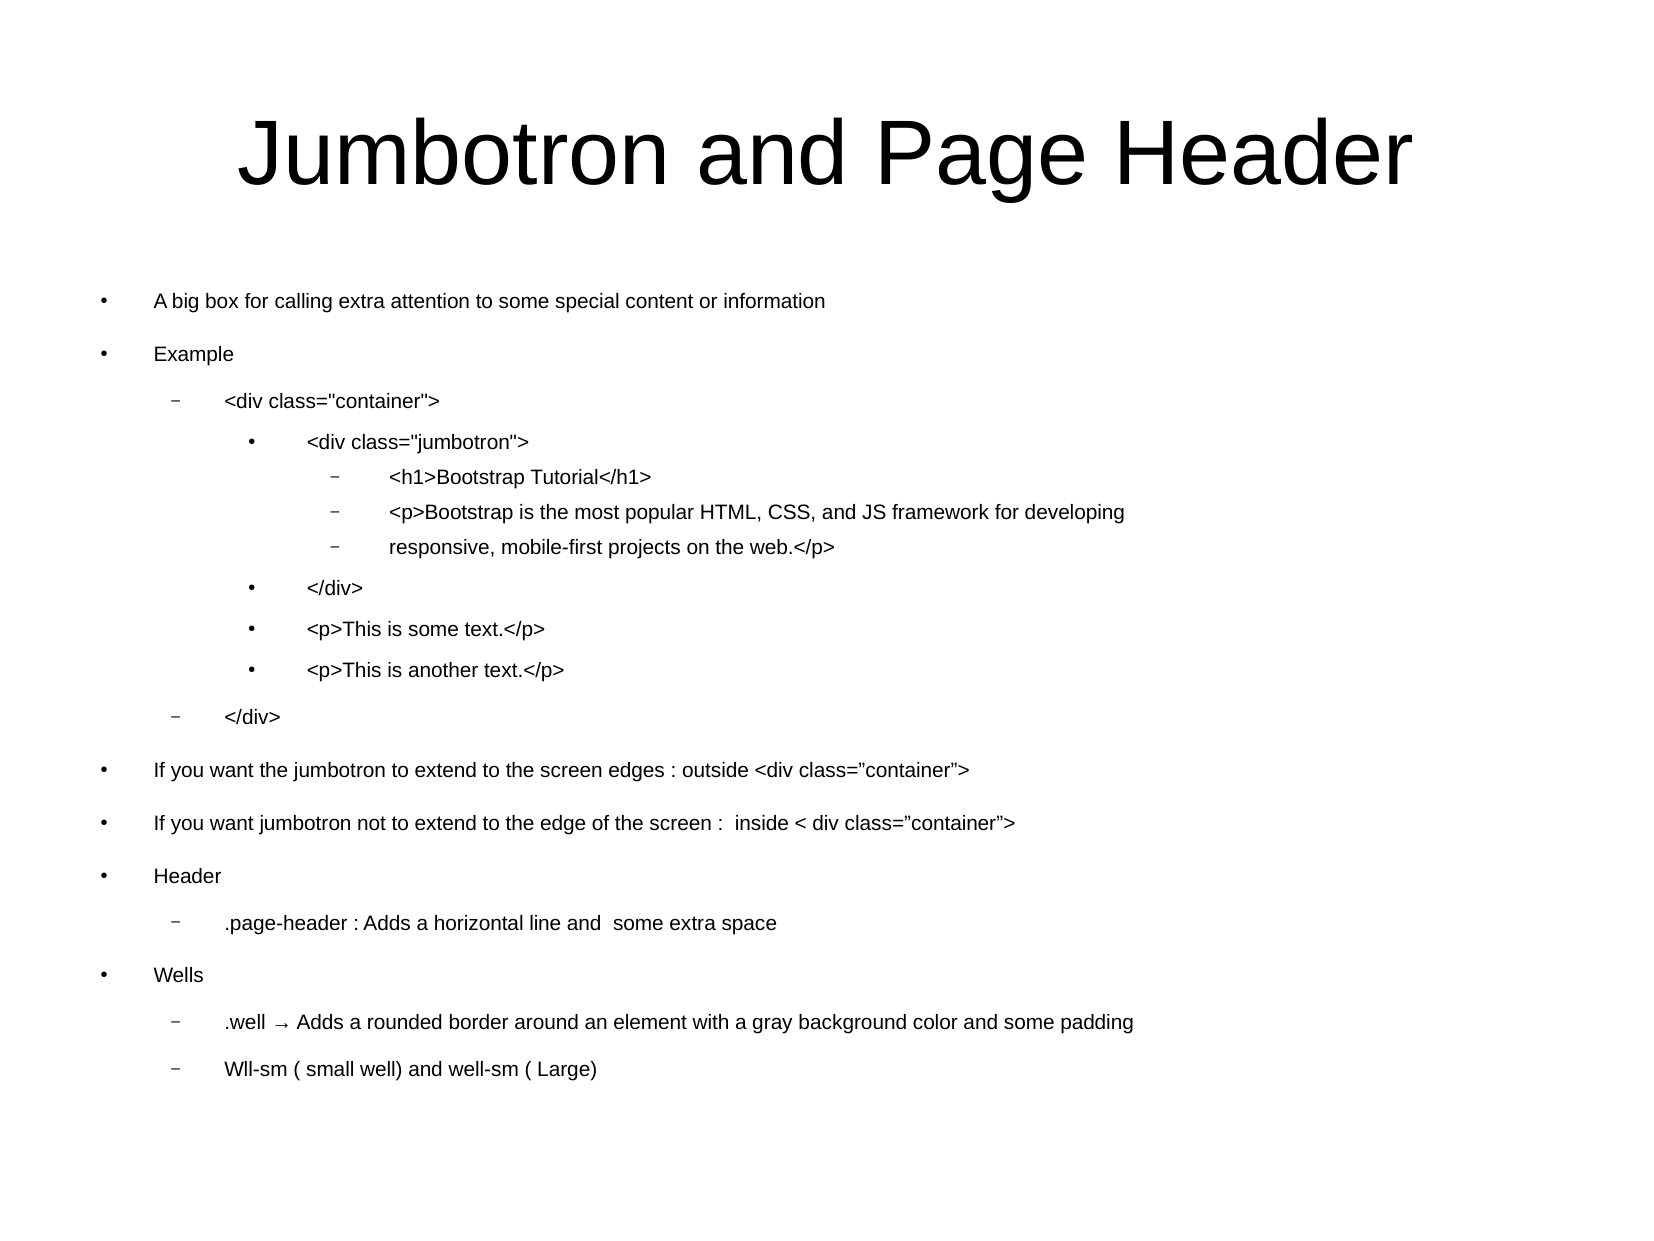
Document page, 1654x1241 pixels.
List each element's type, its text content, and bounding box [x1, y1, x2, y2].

list A big box for calling extra attention to some special content or information Example <div class="container"> <div class="jumbotron"> <h1>Bootstrap Tutorial</h1> <p>Bootstrap is the most popular HTML, CSS, and JS framework for developing responsive, mobile-first projects on the web.</p> </div> <p>This is some text.</p> <p>This is another text.</p> </div> If you want the jumbotron to extend to the screen edges : outside <div class=”container”> If you want jumbotron not to extend to the edge of the screen : inside < div class=”container”> Header .page-header : Adds a horizontal line and some extra space Wells .well → Adds a rounded border around an element with a gray background color and some padding Wll-sm ( small well) and well-sm ( Large) [82, 290, 1595, 1217]
title Jumbotron and Page Header [82, 49, 1571, 257]
